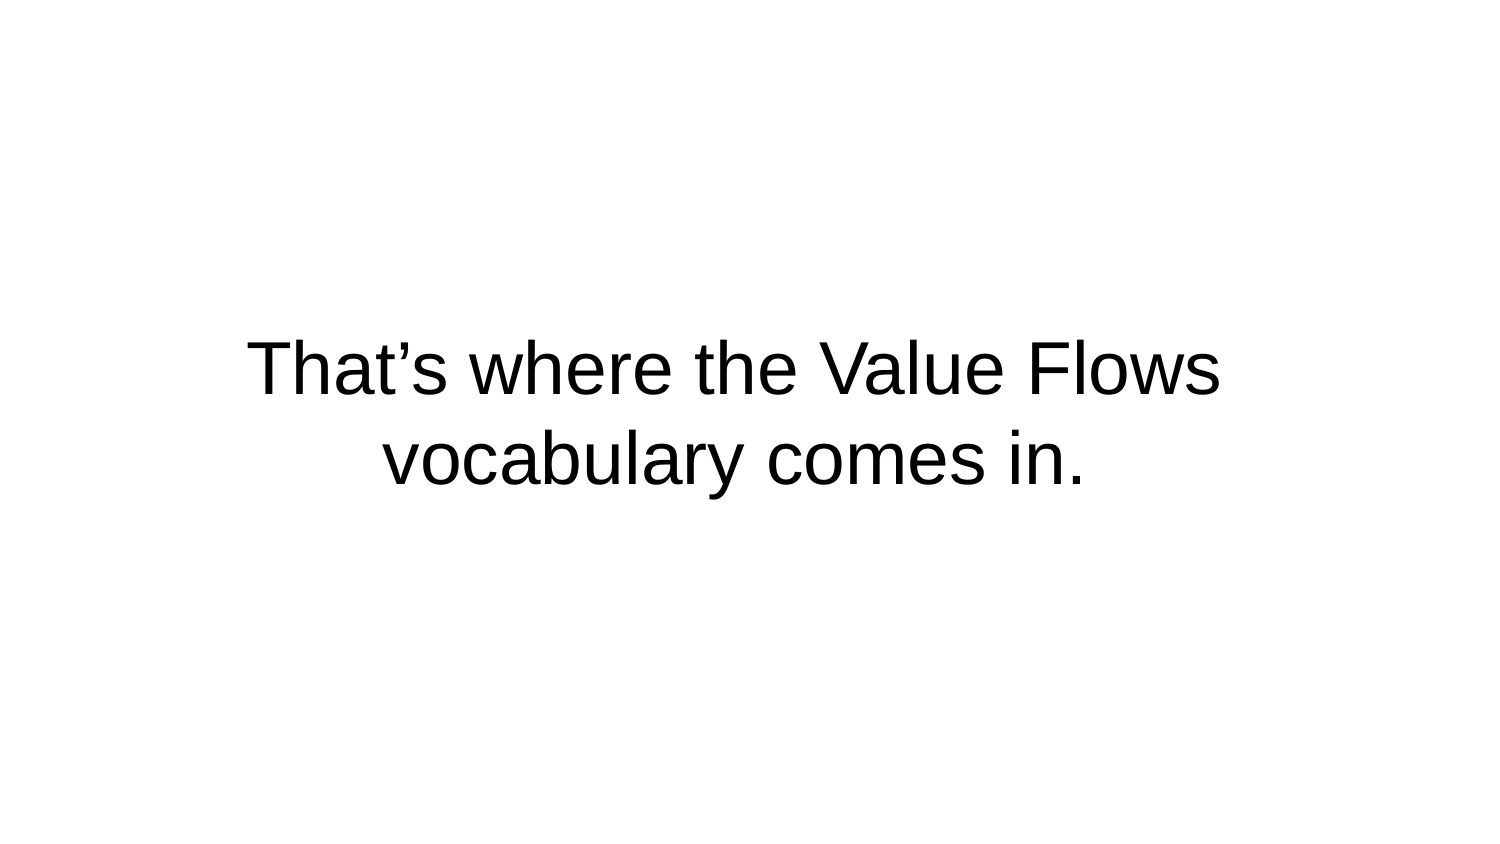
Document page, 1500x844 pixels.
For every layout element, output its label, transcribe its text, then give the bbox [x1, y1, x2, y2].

title That’s where the Value Flows vocabulary comes in. [80, 73, 1390, 745]
